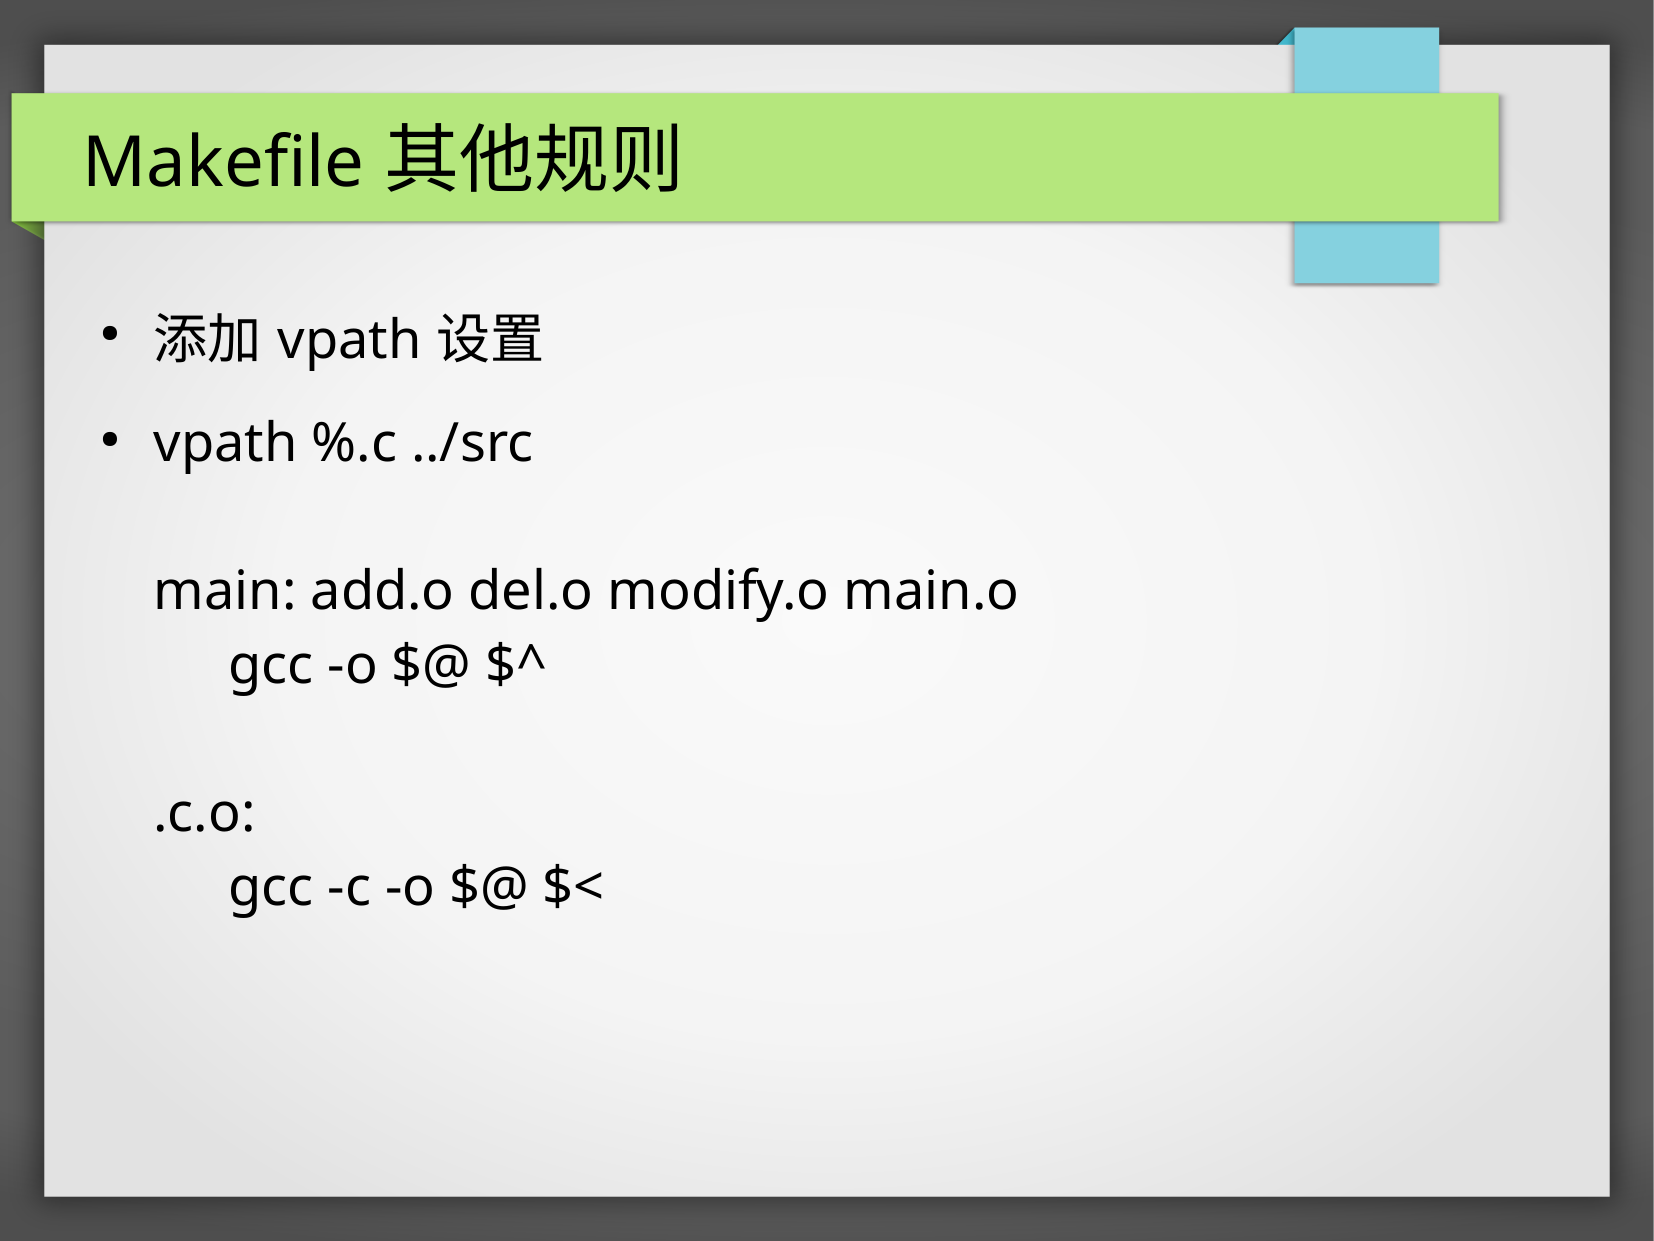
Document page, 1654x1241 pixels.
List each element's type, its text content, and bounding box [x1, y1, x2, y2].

list 添加vpath设置 vpath %.c ../src main: add.o del.o modify.o main.o gcc -o $@ $^ .c.o: gcc -c -o $@ $< [82, 295, 1571, 1015]
title Makefile其他规则 [82, 94, 1264, 213]
picture [0, 0, 1654, 1241]
